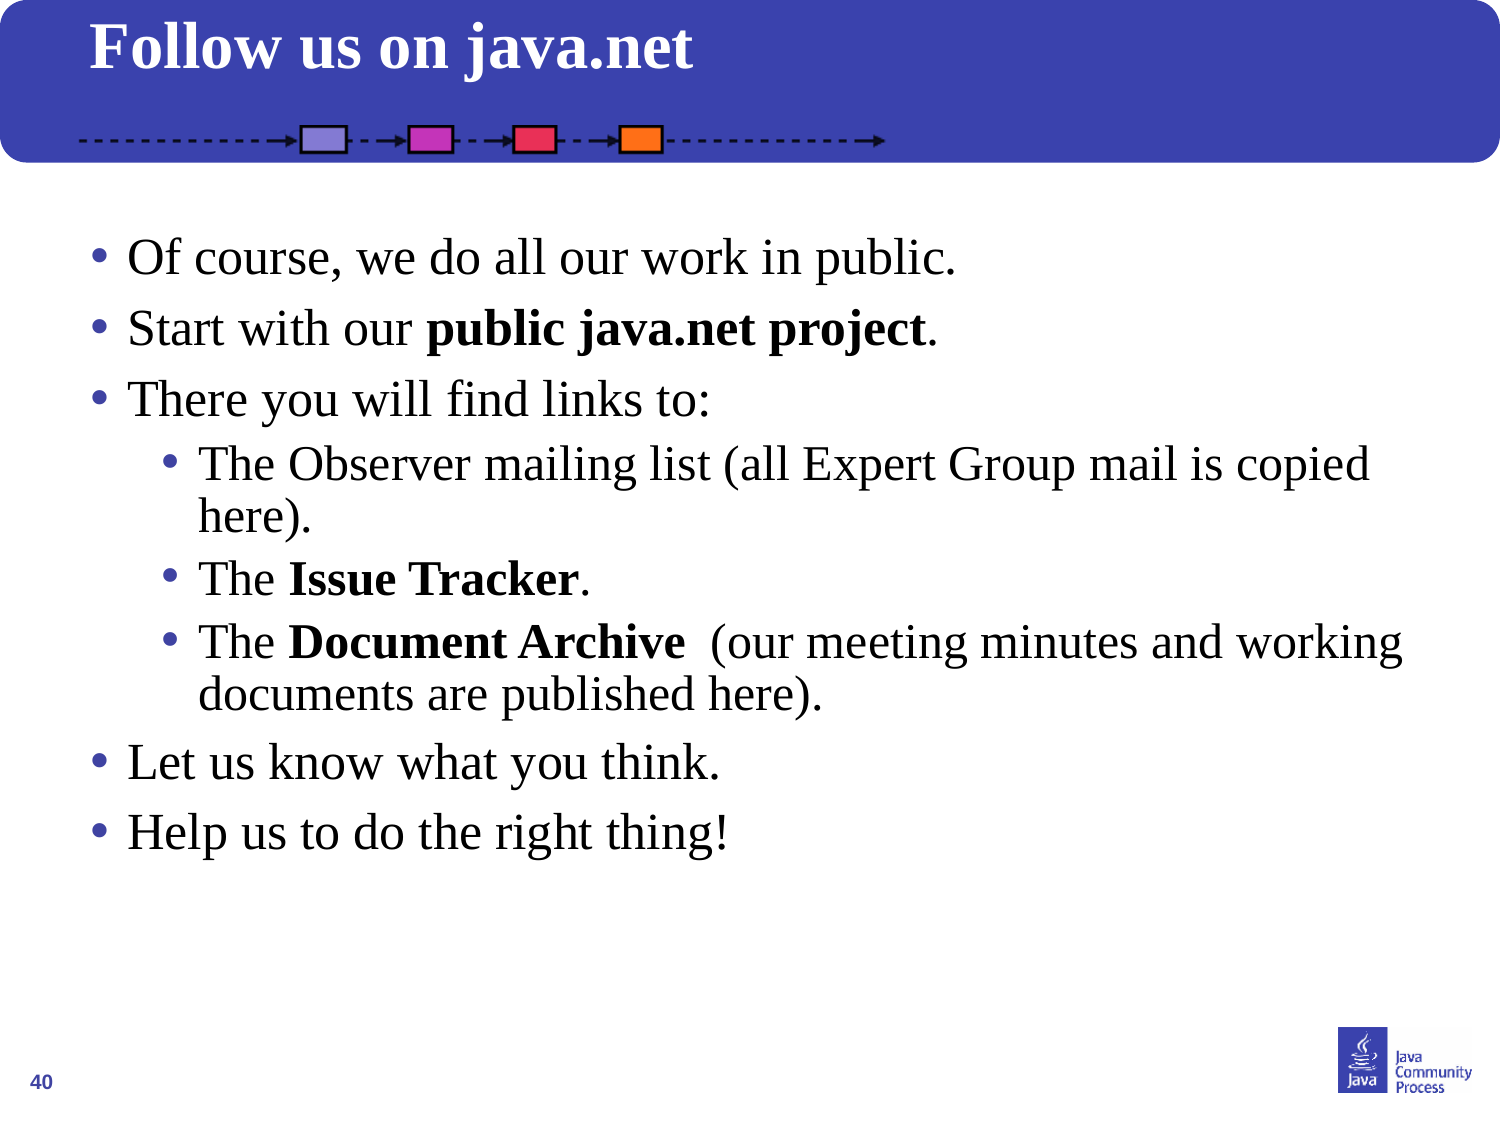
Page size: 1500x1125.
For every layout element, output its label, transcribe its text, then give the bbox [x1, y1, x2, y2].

picture [70, 125, 897, 156]
title Follow us on java.net [75, 0, 1391, 143]
picture [1337, 1026, 1472, 1093]
list Of course, we do all our work in public. Start with our public java.net project. There you will find links to: The Observer mailing list (all Expert Group mail is copied here). The Issue Tracker. The Document Archive (our meeting minutes and working documents are published here). Let us know what you think. Help us to do the right thing! [75, 219, 1450, 1061]
